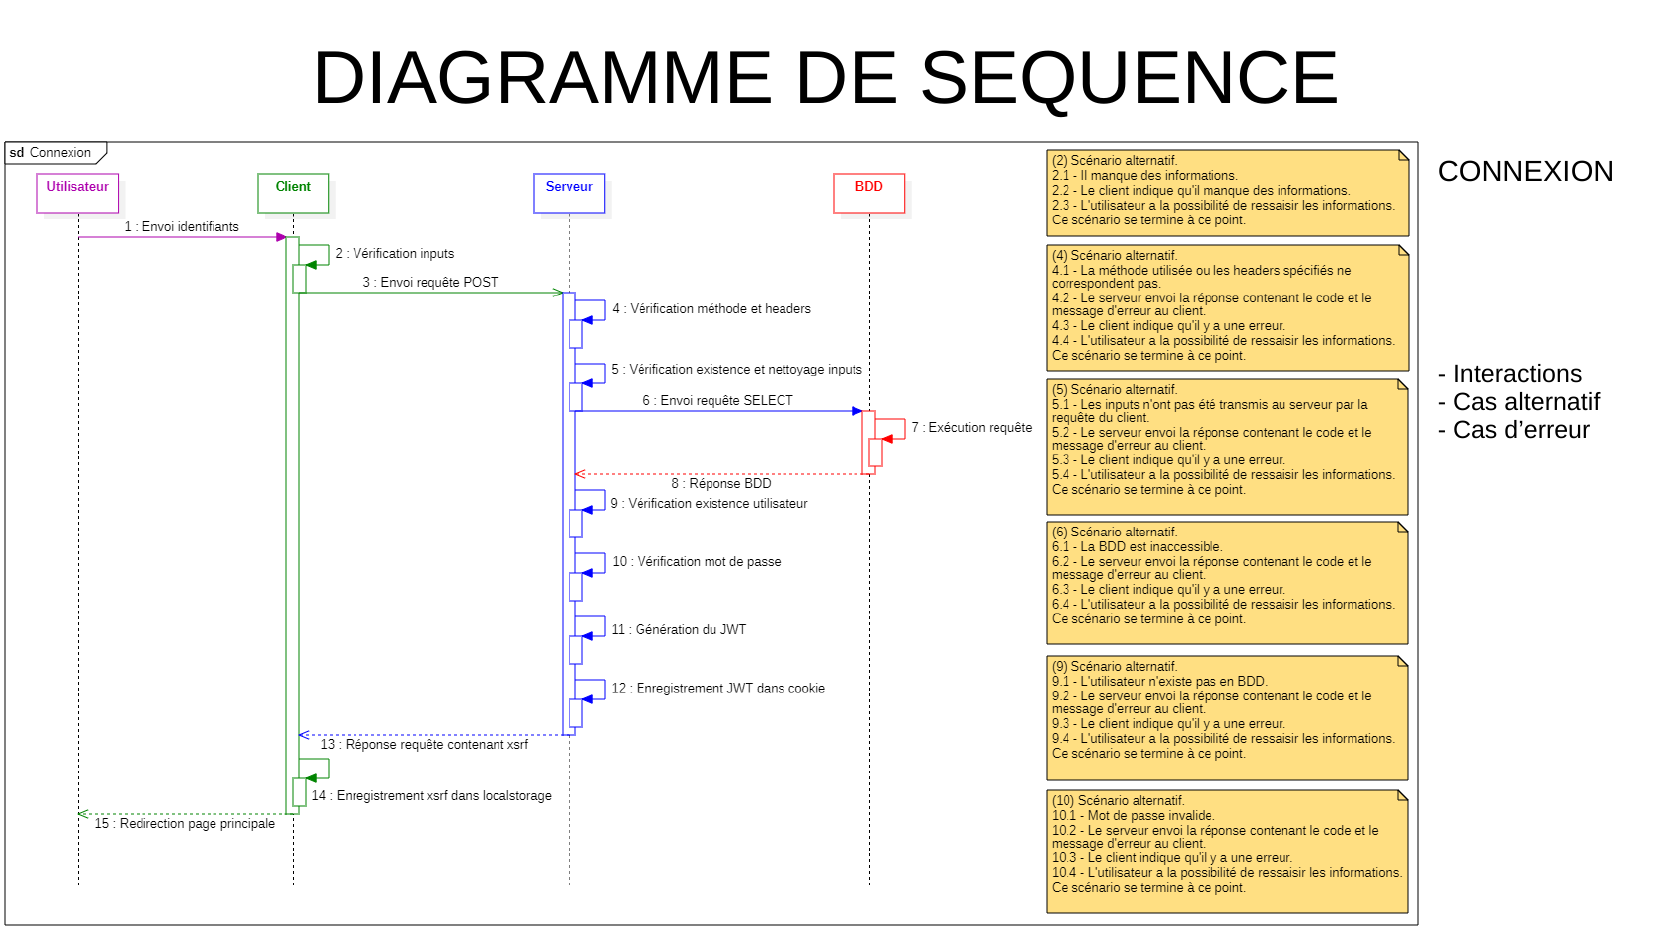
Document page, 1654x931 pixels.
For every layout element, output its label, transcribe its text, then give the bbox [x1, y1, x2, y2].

text_box CONNEXION [1423, 147, 1654, 196]
picture [0, 137, 1424, 931]
title DIAGRAMME DE SEQUENCE [82, 0, 1571, 147]
text_box - Interactions - Cas alternatif - Cas d’erreur [1423, 352, 1630, 452]
